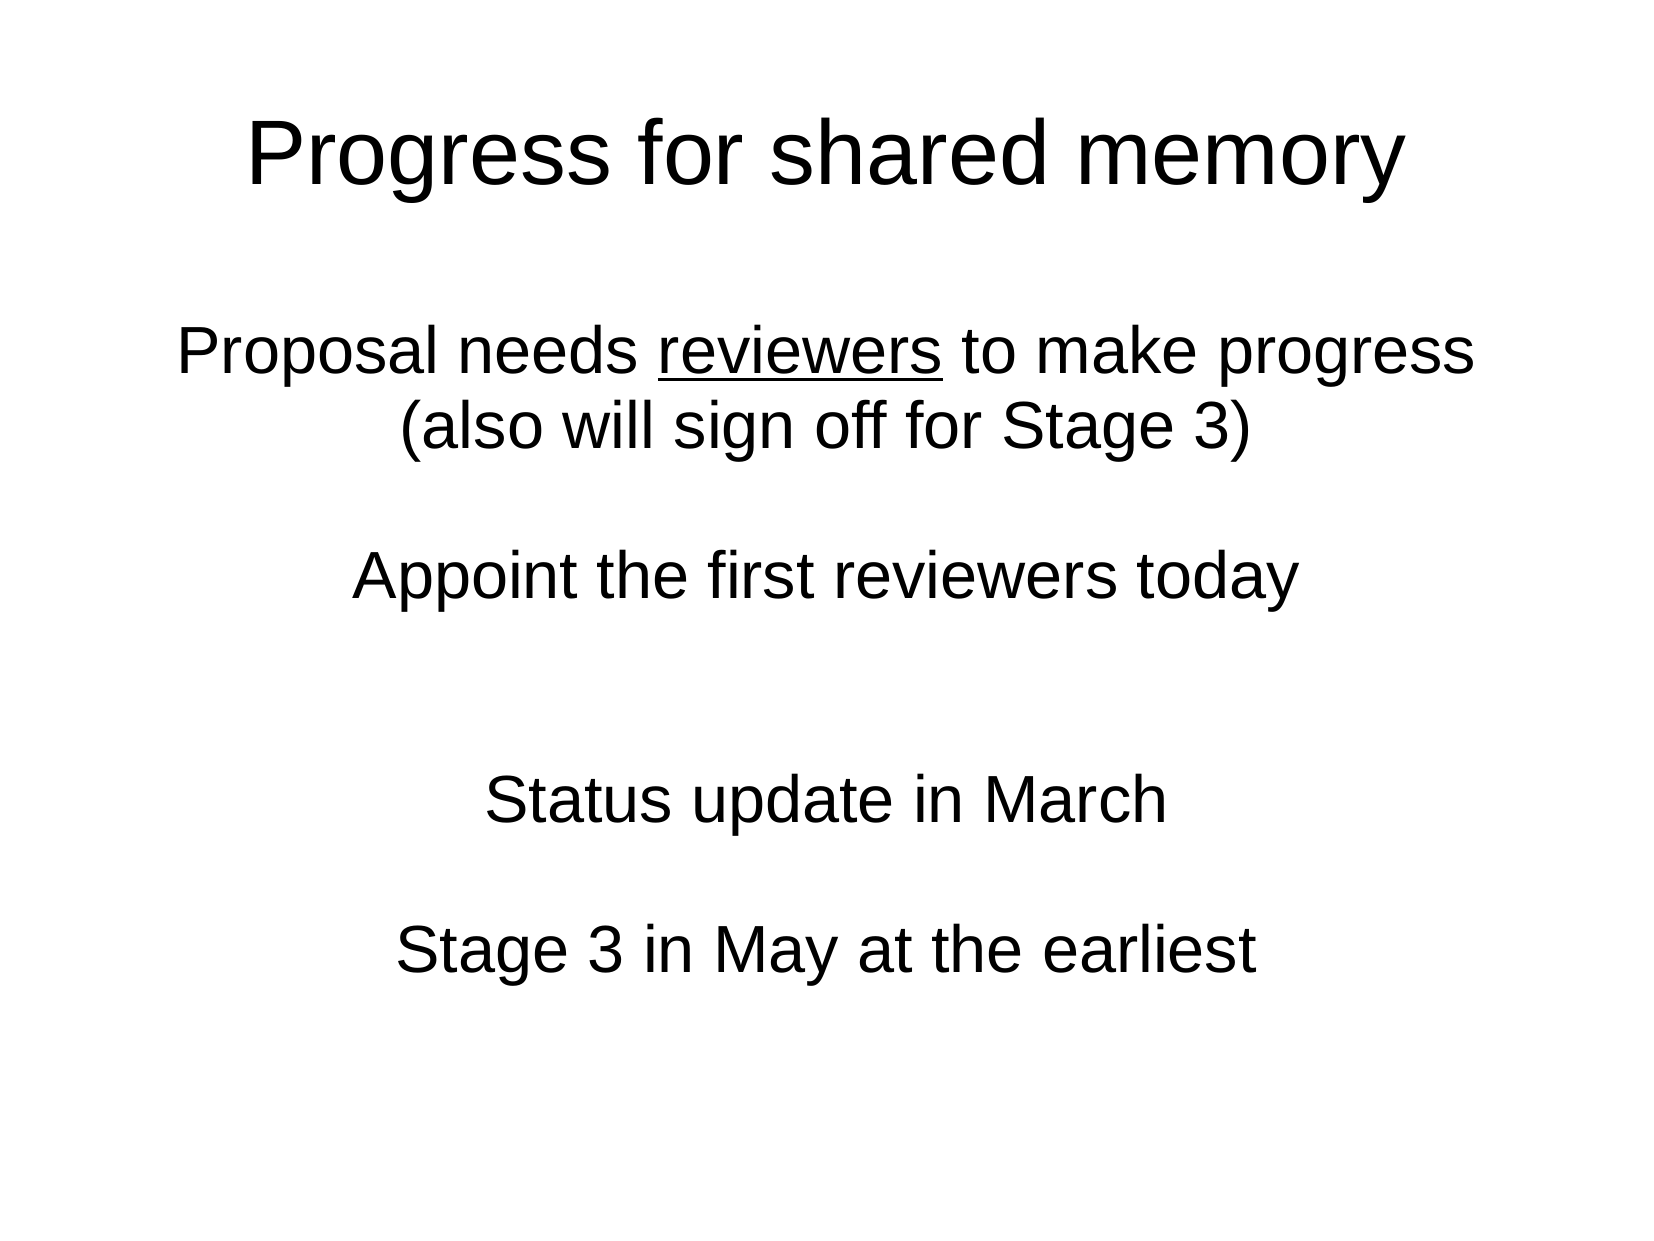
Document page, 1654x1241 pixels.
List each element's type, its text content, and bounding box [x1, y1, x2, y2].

subtitle Proposal needs reviewers to make progress (also will sign off for Stage 3) Appoint the first reviewers today Status update in March Stage 3 in May at the earliest [82, 290, 1571, 1010]
title Progress for shared memory [82, 49, 1571, 257]
